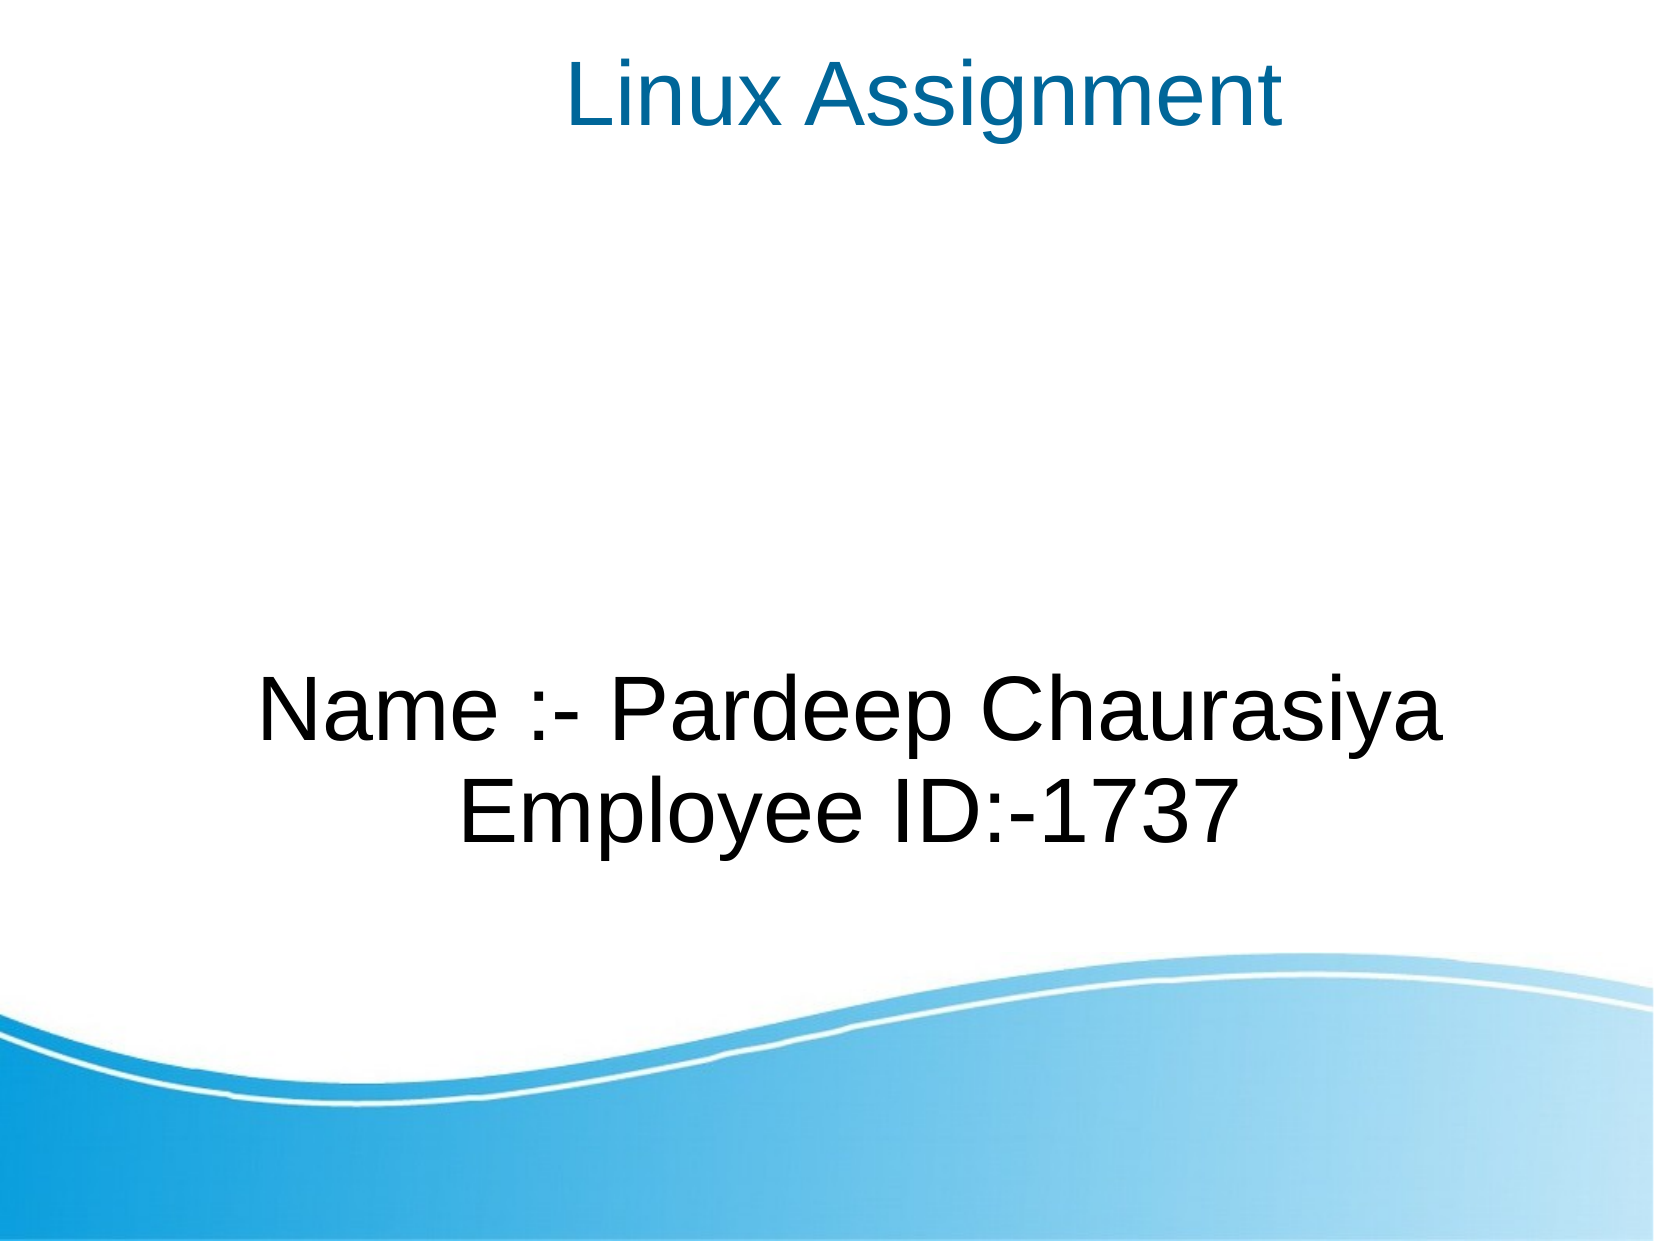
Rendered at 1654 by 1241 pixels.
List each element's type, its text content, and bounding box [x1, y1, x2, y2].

picture [0, 952, 1654, 1241]
title Linux Assignment Name :- Pardeep Chaurasiya Employee ID:-1737 [106, 41, 1595, 863]
